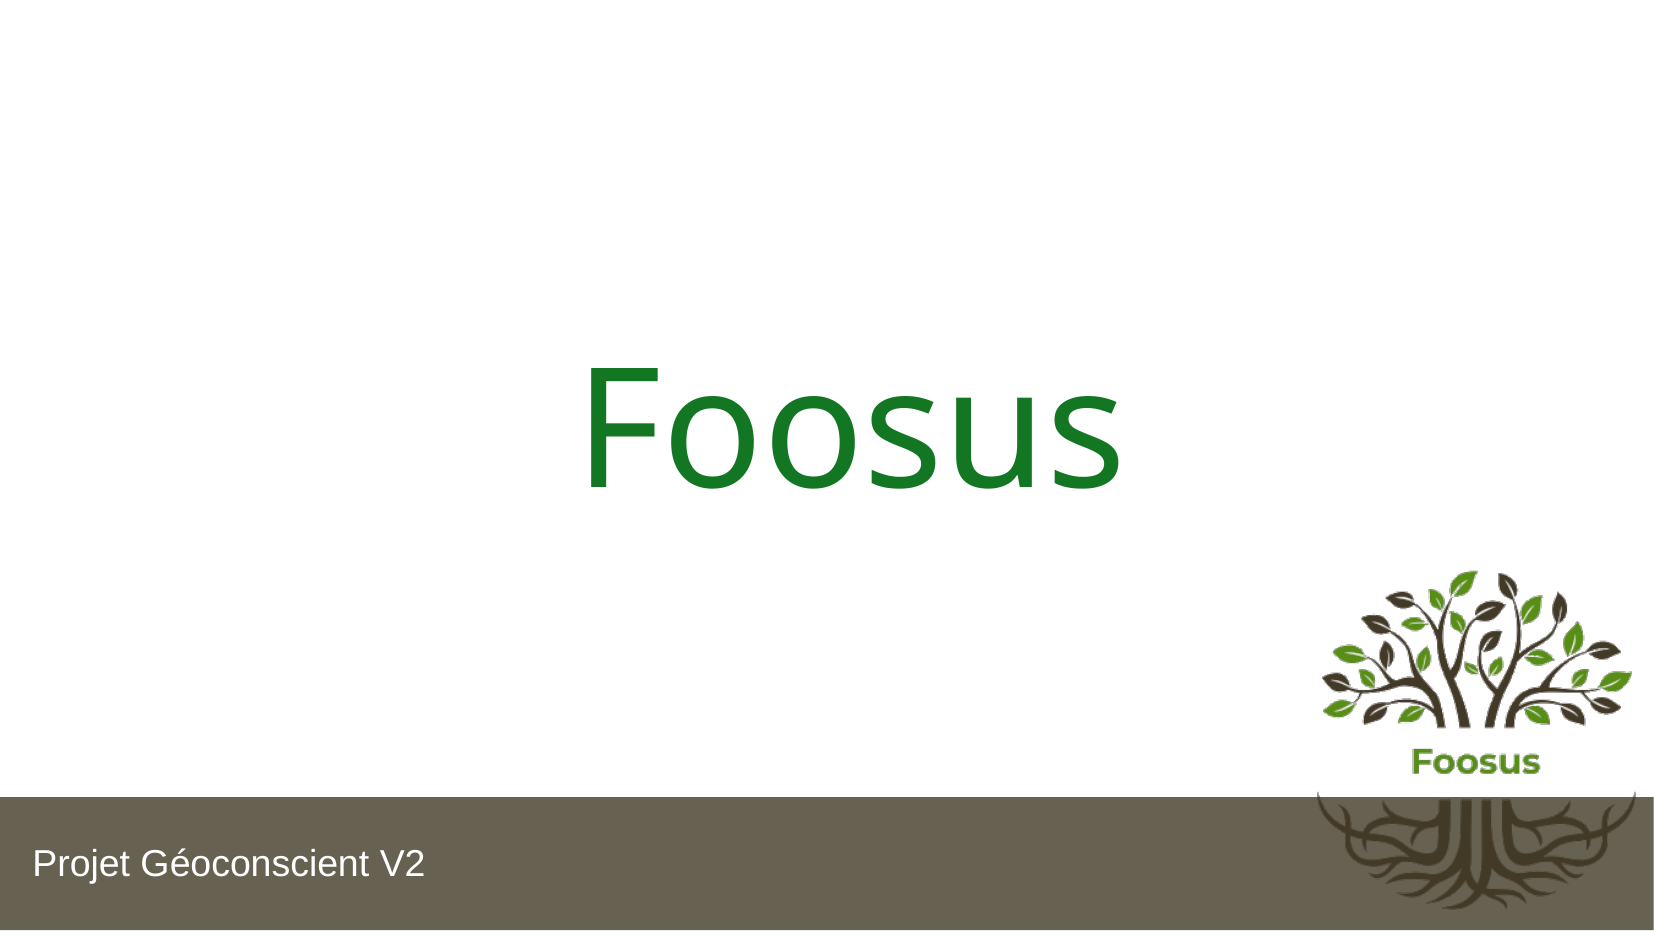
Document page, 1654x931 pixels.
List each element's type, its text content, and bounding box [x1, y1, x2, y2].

picture [1299, 560, 1654, 797]
text_box Projet Géoconscient V2 [17, 834, 520, 892]
text_box [0, 797, 1654, 931]
text_box Foosus [561, 302, 1654, 504]
